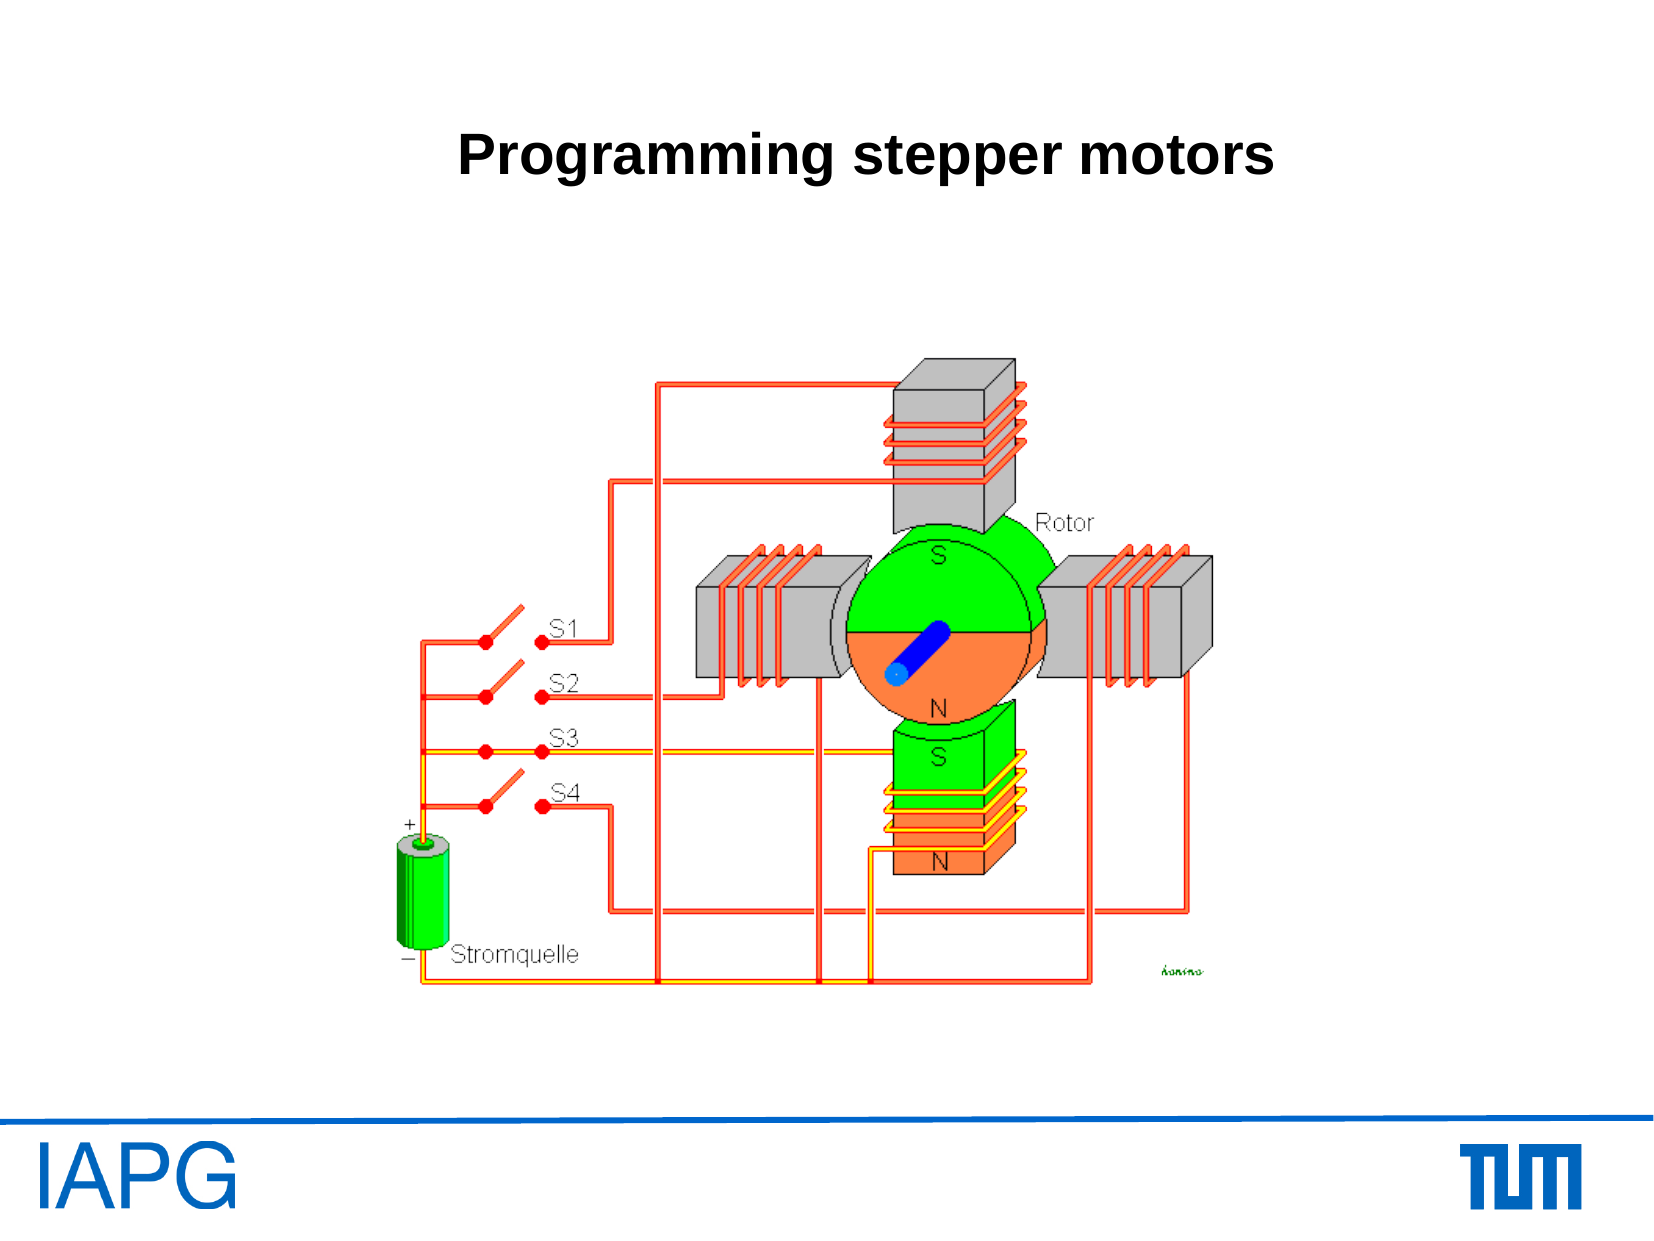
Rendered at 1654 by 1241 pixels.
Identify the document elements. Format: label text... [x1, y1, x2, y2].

picture [32, 1141, 243, 1209]
picture [1459, 1142, 1582, 1210]
text_box Programming stepper motors [442, 114, 1292, 195]
picture [389, 355, 1223, 994]
